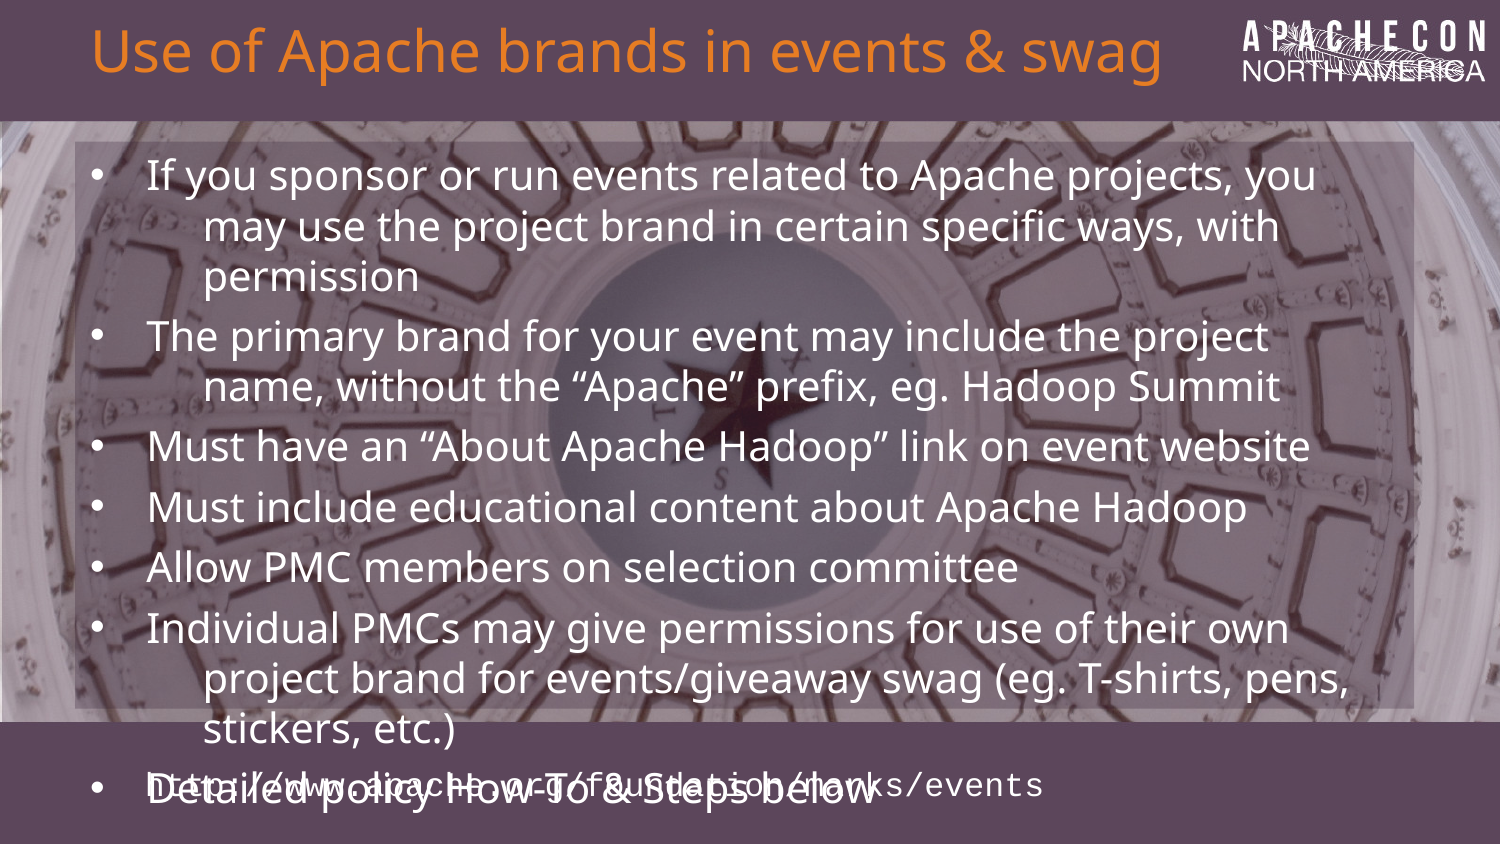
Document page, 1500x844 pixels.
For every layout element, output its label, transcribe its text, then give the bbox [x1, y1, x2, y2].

text_box http://www.apache.org/foundation/marks/events [129, 755, 1165, 816]
picture [0, 0, 1500, 844]
text_box Use of Apache brands in events & swag [75, 6, 1217, 107]
text_box If you sponsor or run events related to Apache projects, you may use the project brand in certain specific ways, with permission The primary brand for your event may include the project name, without the “Apache” prefix, eg. Hadoop Summit Must have an “About Apache Hadoop” link on event website Must include educational content about Apache Hadoop Allow PMC members on selection committee Individual PMCs may give permissions for use of their own project brand for events/giveaway swag (eg. T-shirts, pens, stickers, etc.) Detailed policy How-To & Steps below [75, 141, 1415, 709]
